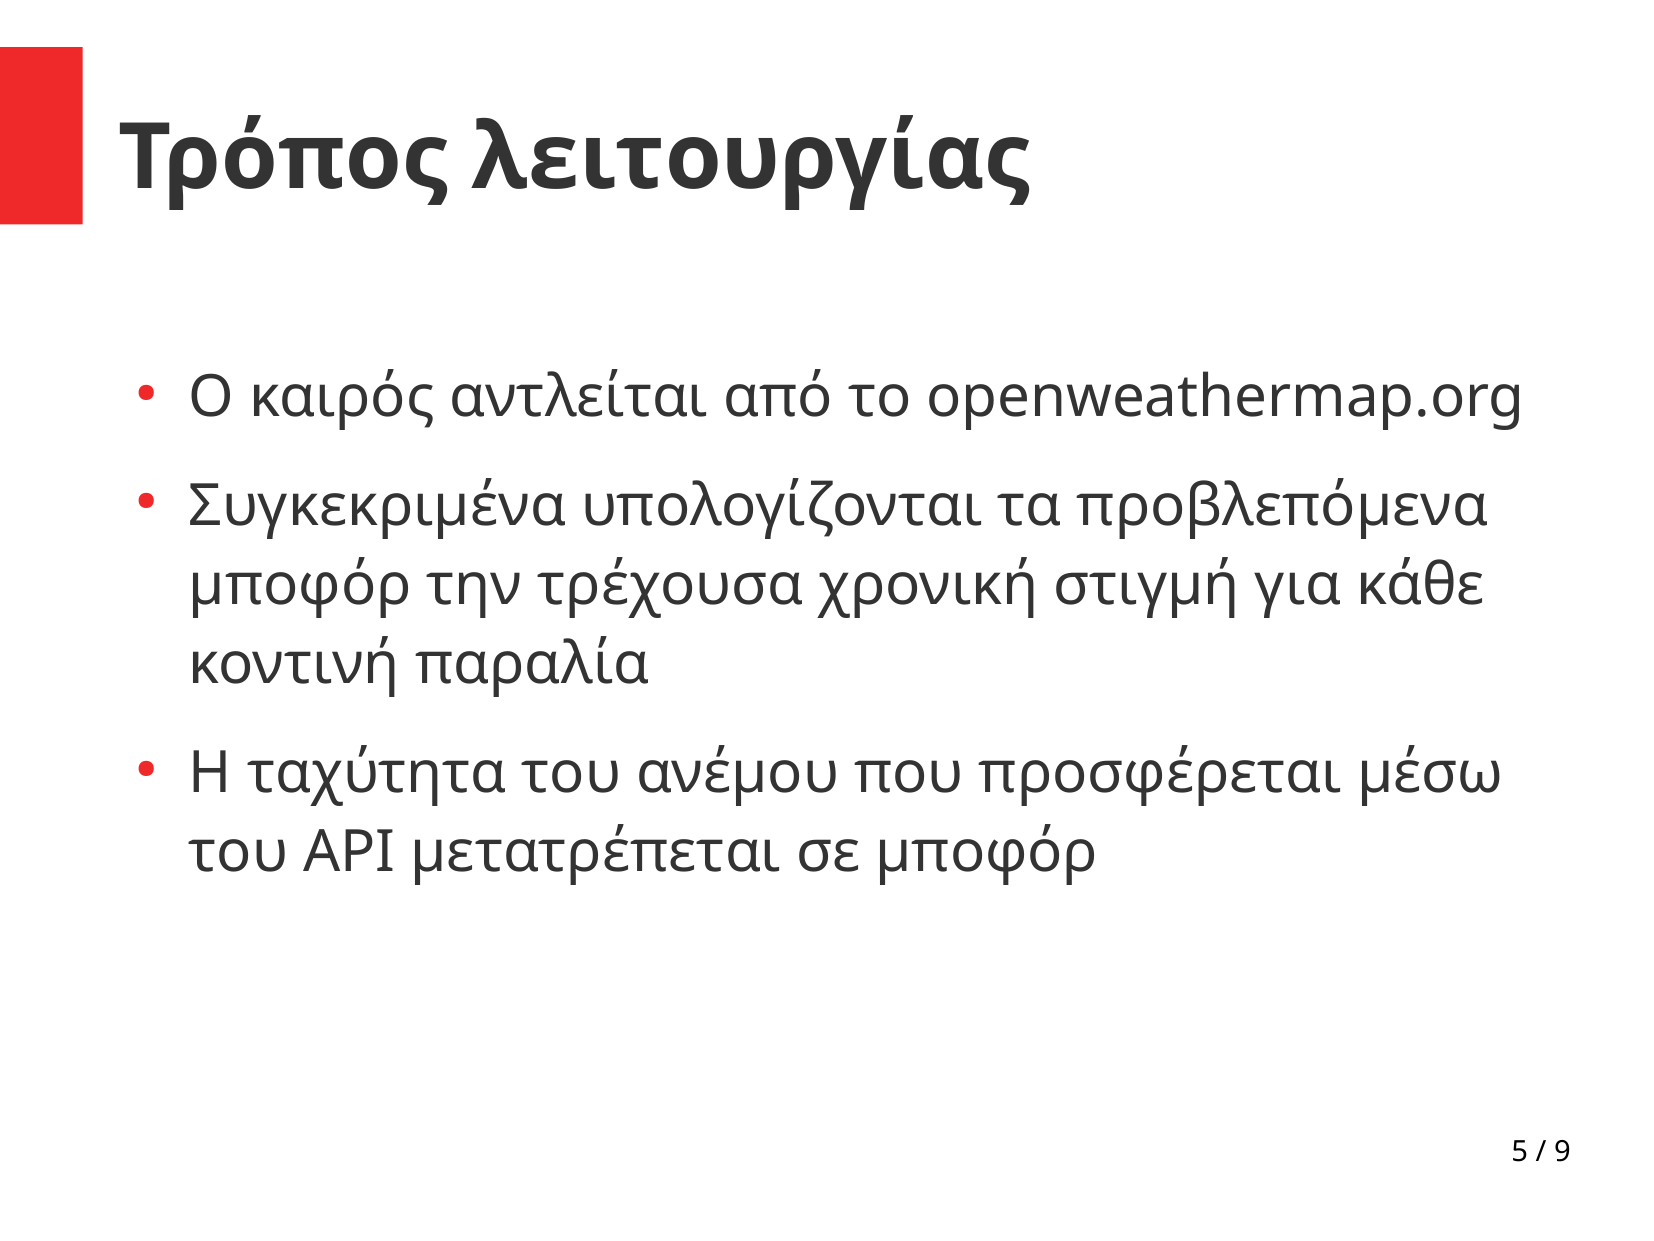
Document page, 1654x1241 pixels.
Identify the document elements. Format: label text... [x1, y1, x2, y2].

list Ο καιρός αντλείται από το openweathermap.org Συγκεκριμένα υπολογίζονται τα προβλεπόμενα μποφόρ την τρέχουσα χρονική στιγμή για κάθε κοντινή παραλία Η ταχύτητα του ανέμου που προσφέρεται μέσω του API μετατρέπεται σε μποφόρ [118, 354, 1536, 1074]
title Τρόπος λειτουργίας [118, 49, 1571, 257]
